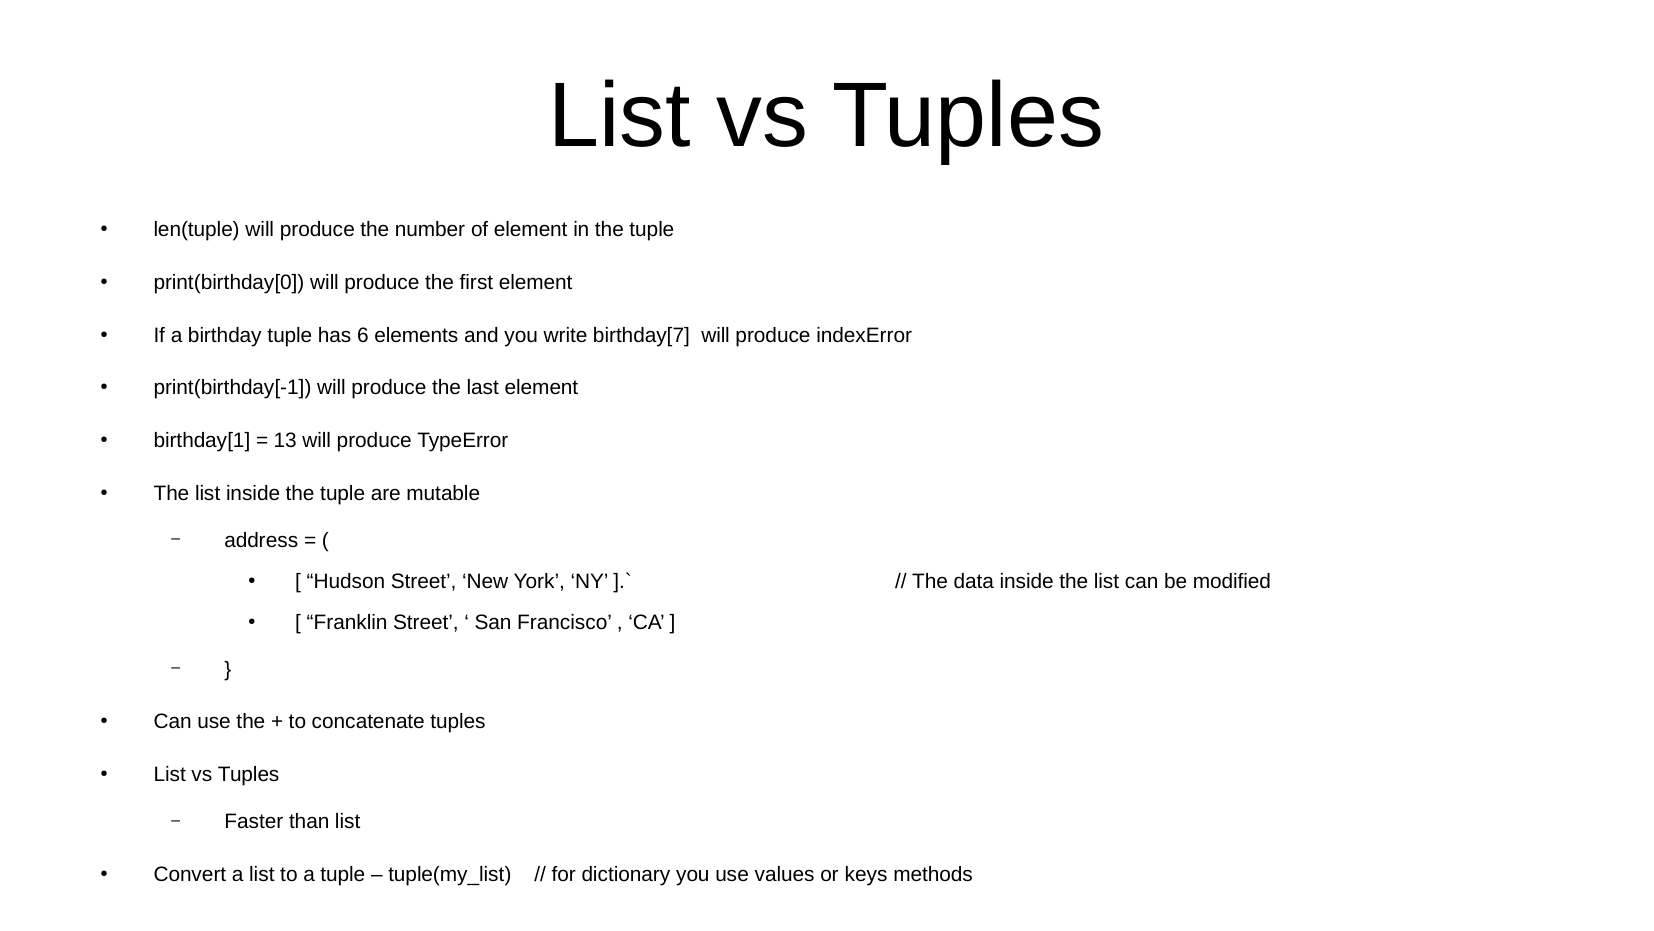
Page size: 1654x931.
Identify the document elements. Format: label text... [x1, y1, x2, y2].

title List vs Tuples [82, 37, 1571, 193]
list len(tuple) will produce the number of element in the tuple print(birthday[0]) will produce the first element If a birthday tuple has 6 elements and you write birthday[7] will produce indexError print(birthday[-1]) will produce the last element birthday[1] = 13 will produce TypeError The list inside the tuple are mutable address = ( [ “Hudson Street’, ‘New York’, ‘NY’ ].` // The data inside the list can be modified [ “Franklin Street’, ‘ San Francisco’ , ‘CA’ ] } Can use the + to concatenate tuples List vs Tuples Faster than list Convert a list to a tuple – tuple(my_list) // for dictionary you use values or keys methods [82, 217, 1606, 901]
